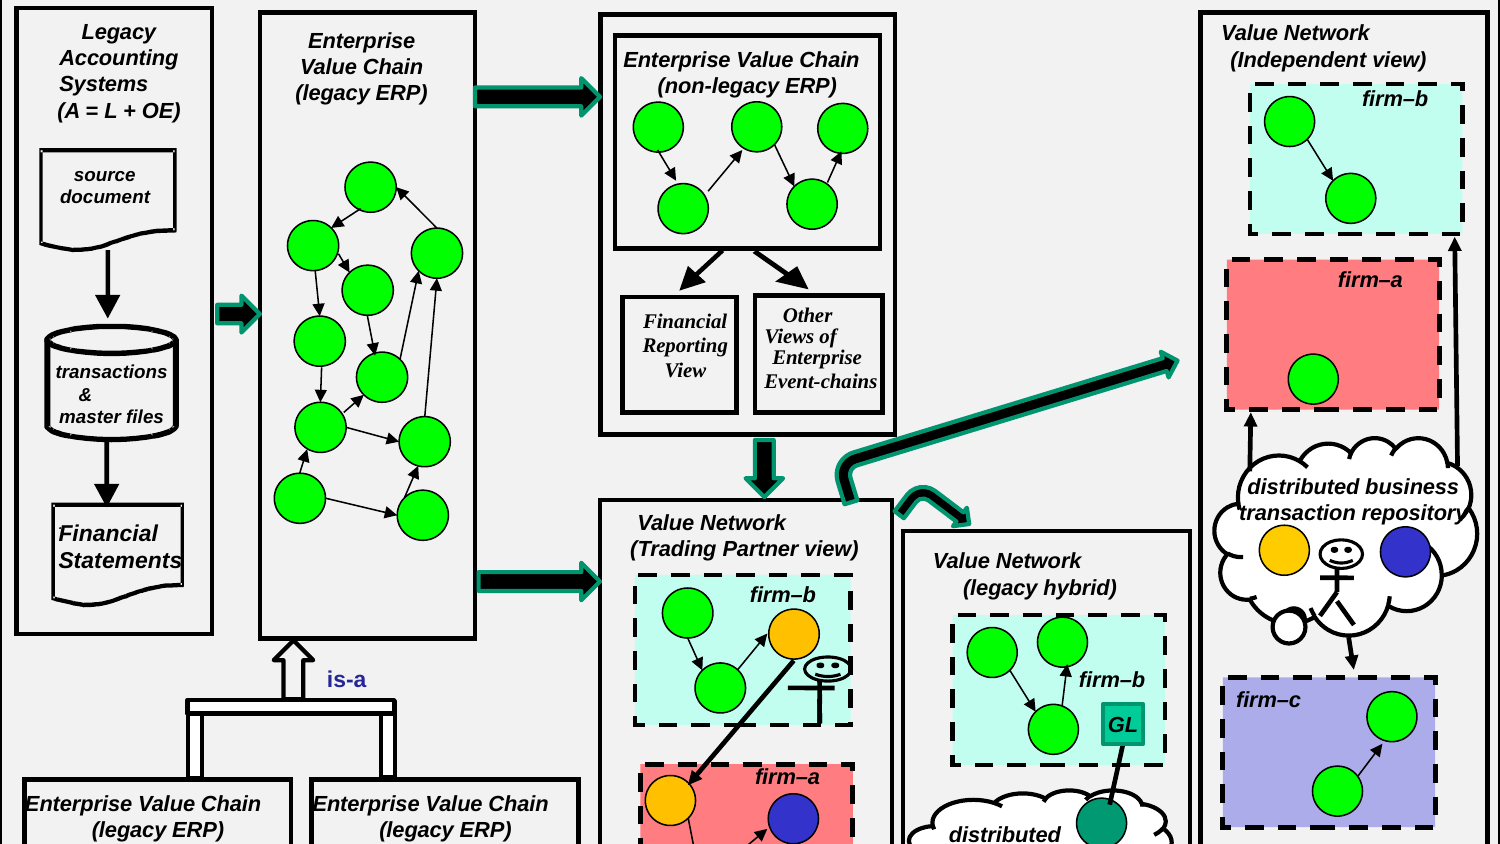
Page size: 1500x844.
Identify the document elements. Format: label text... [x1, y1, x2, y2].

text_box Financial Statements [58, 518, 180, 574]
text_box Views of [764, 322, 841, 348]
text_box Value Network (legacy hybrid) [896, 547, 1184, 600]
text_box distributed business transaction repository [1235, 472, 1472, 526]
text_box Enterprise Value Chain (legacy ERP) [305, 789, 586, 843]
text_box [482, 572, 595, 591]
text_box firm–a [1292, 266, 1455, 293]
text_box firm–a [709, 762, 872, 790]
text_box firm–b [1316, 84, 1480, 111]
text_box [840, 359, 1172, 500]
text_box [0, 0, 1500, 844]
text_box firm–b [704, 580, 868, 608]
text_box [602, 502, 890, 508]
text_box source document [53, 162, 157, 209]
text_box firm–b [1065, 666, 1175, 693]
text_box Reporting View [628, 332, 743, 382]
text_box Enterprise Value Chain (legacy ERP) [284, 26, 440, 106]
text_box Value Network (Trading Partner view) [600, 508, 890, 562]
text_box Enterprise Value Chain (legacy ERP) [17, 789, 299, 843]
text_box firm–c [1192, 685, 1353, 713]
text_box [900, 490, 965, 522]
text_box [314, 782, 576, 789]
text_box [280, 644, 307, 697]
text_box [477, 104, 760, 575]
text_box Value Network (Independent view) [1184, 18, 1473, 73]
text_box is-a [311, 656, 405, 700]
text_box GL [1102, 710, 1144, 738]
text_box [894, 502, 952, 844]
text_box [478, 88, 594, 106]
text_box distributed ledger [923, 821, 1086, 844]
text_box [603, 17, 893, 432]
text_box [1203, 15, 1485, 844]
text_box transactions & master files [47, 360, 176, 429]
text_box [221, 305, 254, 323]
text_box [602, 562, 890, 844]
text_box [905, 533, 1188, 844]
text_box [262, 15, 473, 636]
text_box [27, 782, 289, 789]
text_box [755, 443, 774, 492]
text_box [1192, 713, 1198, 844]
text_box [19, 10, 210, 632]
text_box [768, 437, 892, 498]
text_box Other [783, 301, 837, 322]
text_box Enterprise Value Chain (non-legacy ERP) [607, 45, 888, 99]
text_box Legacy Accounting Systems (A = L + OE) [30, 10, 207, 132]
text_box firm–b [1055, 667, 1064, 693]
text_box Event-chains [764, 367, 881, 393]
text_box Enterprise [772, 343, 868, 367]
text_box Financial [628, 307, 743, 332]
